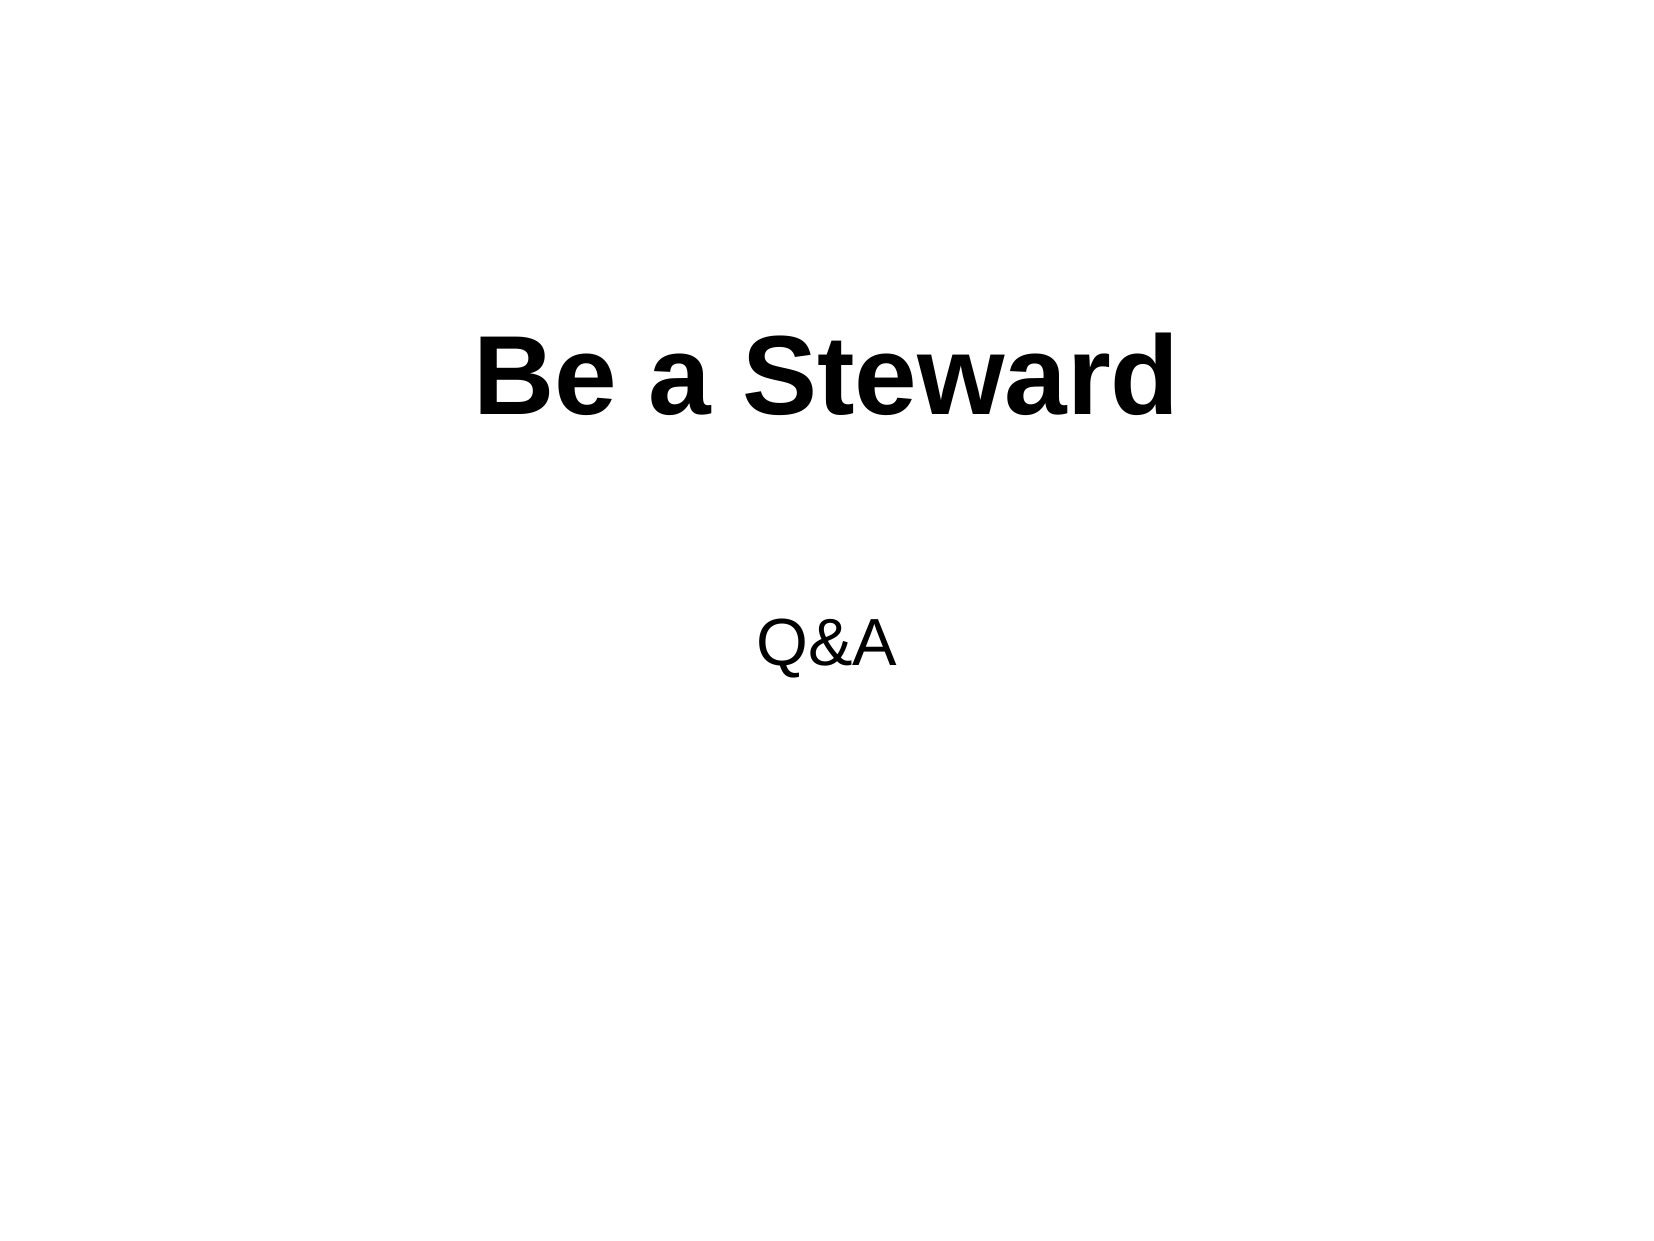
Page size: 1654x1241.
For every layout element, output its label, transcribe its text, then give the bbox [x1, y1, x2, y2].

subtitle Q&A [82, 516, 1571, 768]
title Be a Steward [82, 271, 1571, 479]
